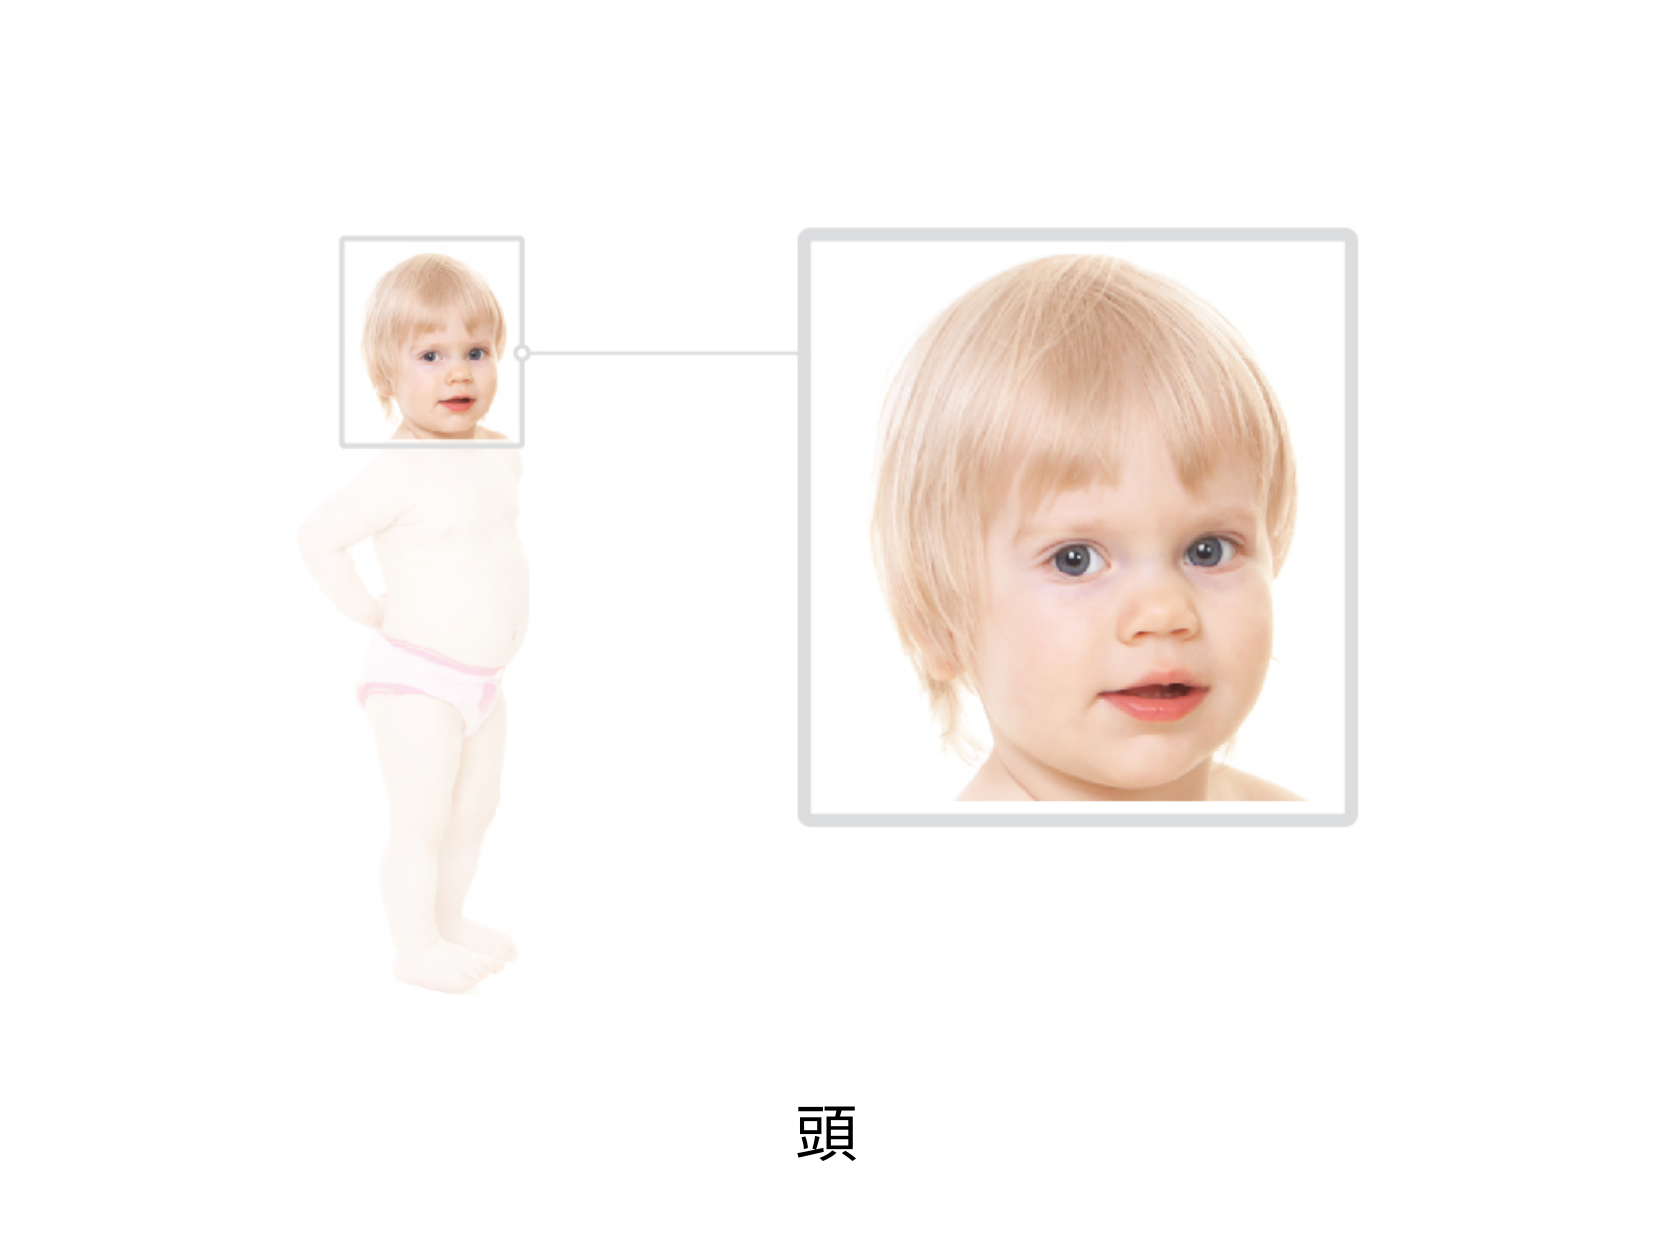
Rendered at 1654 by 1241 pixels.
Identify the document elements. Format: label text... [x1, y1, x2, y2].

title 頭 [82, 1025, 1571, 1233]
picture [0, 0, 1654, 1241]
